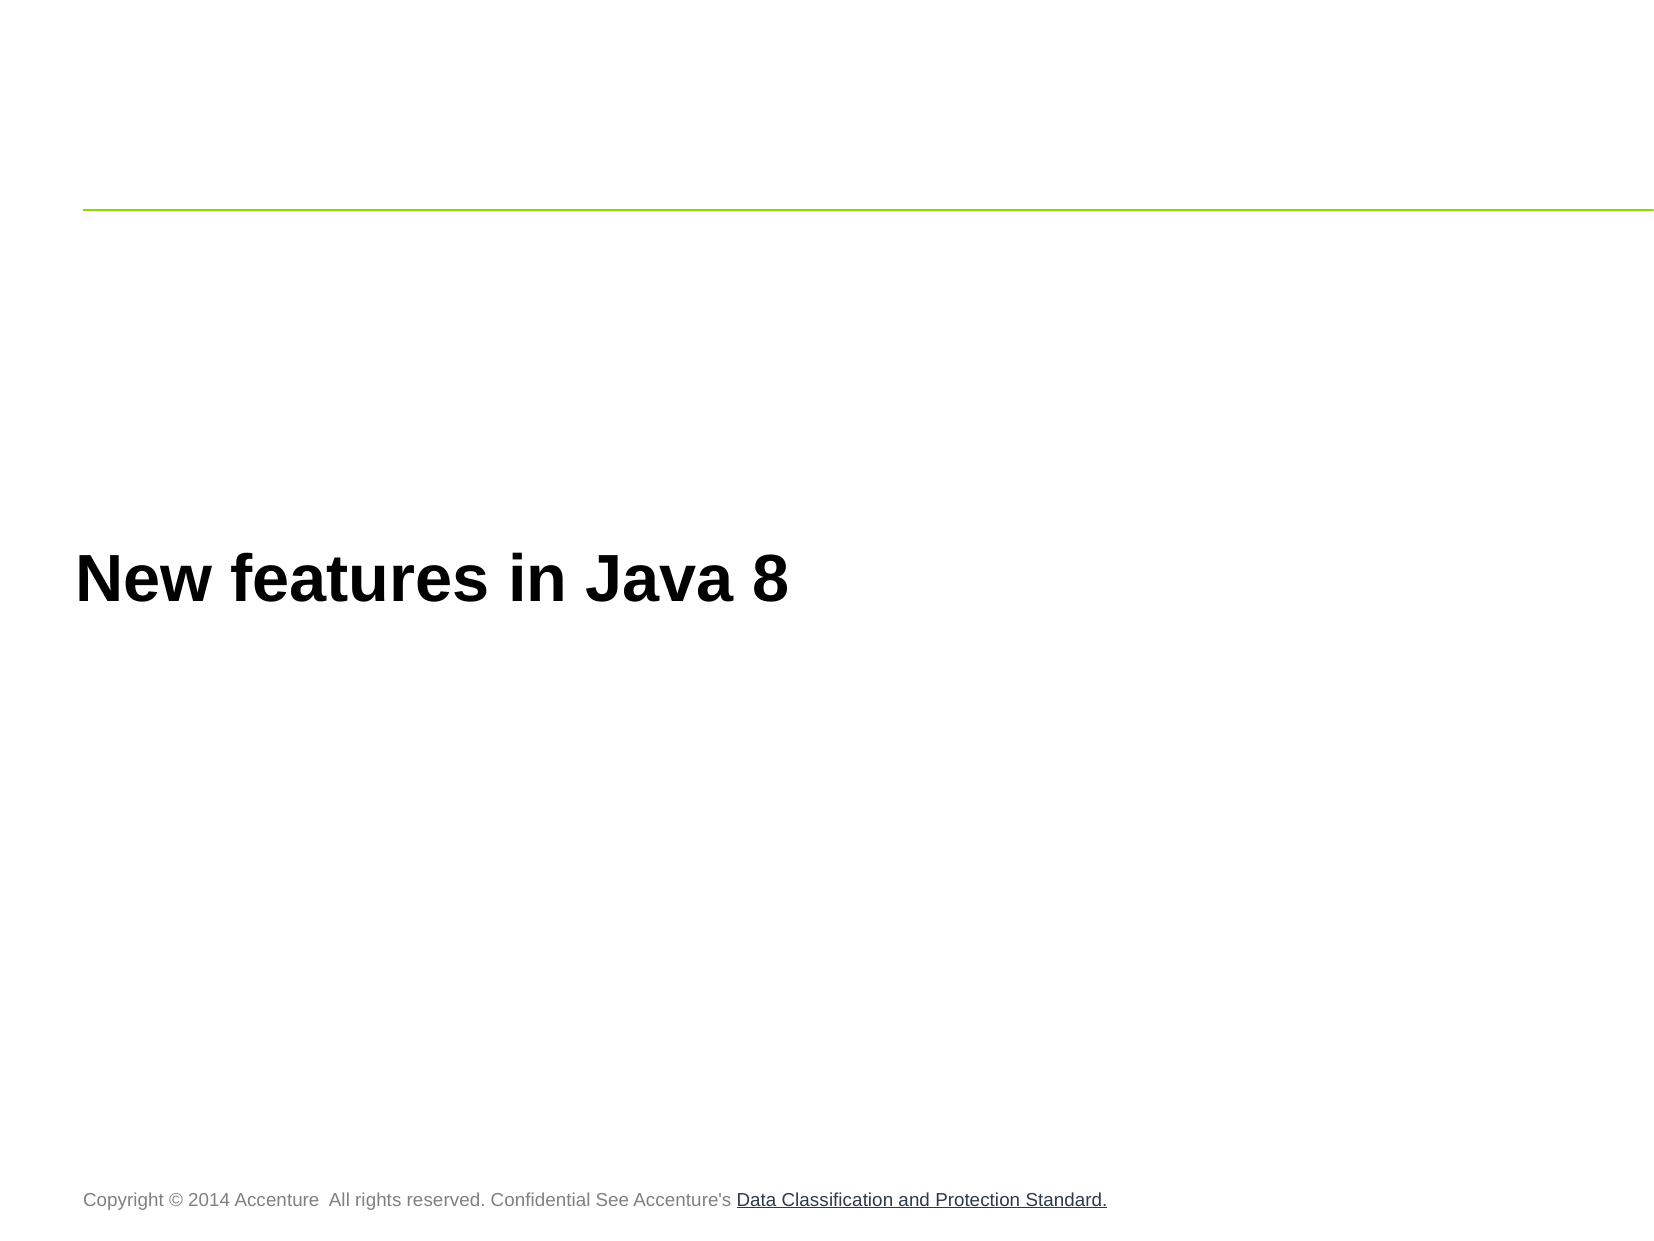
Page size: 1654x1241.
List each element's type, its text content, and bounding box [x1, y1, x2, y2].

title New features in Java 8 [75, 505, 1564, 651]
